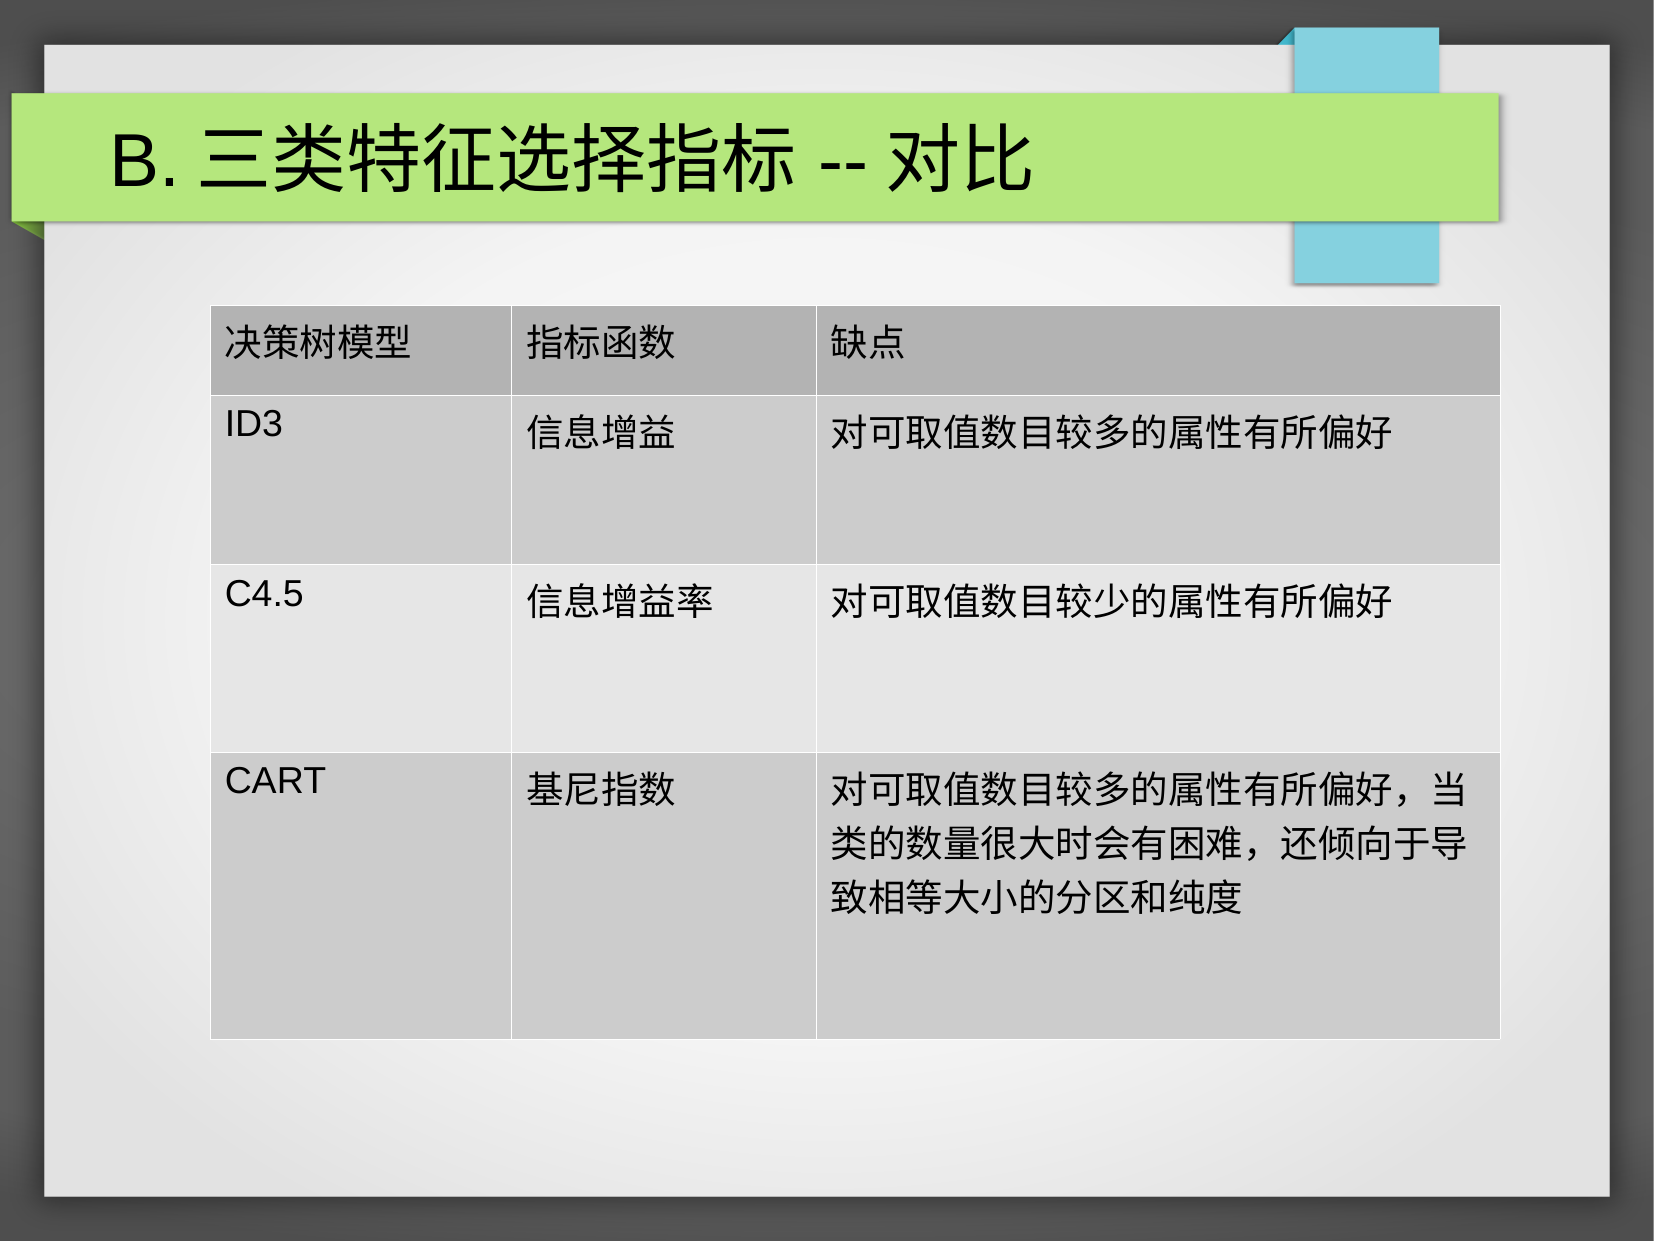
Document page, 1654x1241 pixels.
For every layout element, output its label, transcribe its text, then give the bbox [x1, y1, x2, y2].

table_cell 对可取值数目较多的属性有所偏好，当类的数量很大时会有困难，还倾向于导致相等大小的分区和纯度 [817, 753, 1500, 1039]
table_cell 信息增益 [512, 396, 816, 564]
table_cell 对可取值数目较多的属性有所偏好 [817, 396, 1500, 564]
table_header 缺点 [817, 306, 1500, 395]
title B.三类特征选择指标--对比 [82, 94, 1264, 213]
table_cell C4.5 [211, 565, 511, 752]
picture [0, 0, 1654, 1241]
table_cell ID3 [211, 396, 511, 564]
table_cell 信息增益率 [512, 565, 816, 752]
table_cell 基尼指数 [512, 753, 816, 1039]
table_cell 对可取值数目较少的属性有所偏好 [817, 565, 1500, 752]
table_header 决策树模型 [211, 306, 511, 395]
table_cell CART [211, 753, 511, 1039]
table_header 指标函数 [512, 306, 816, 395]
